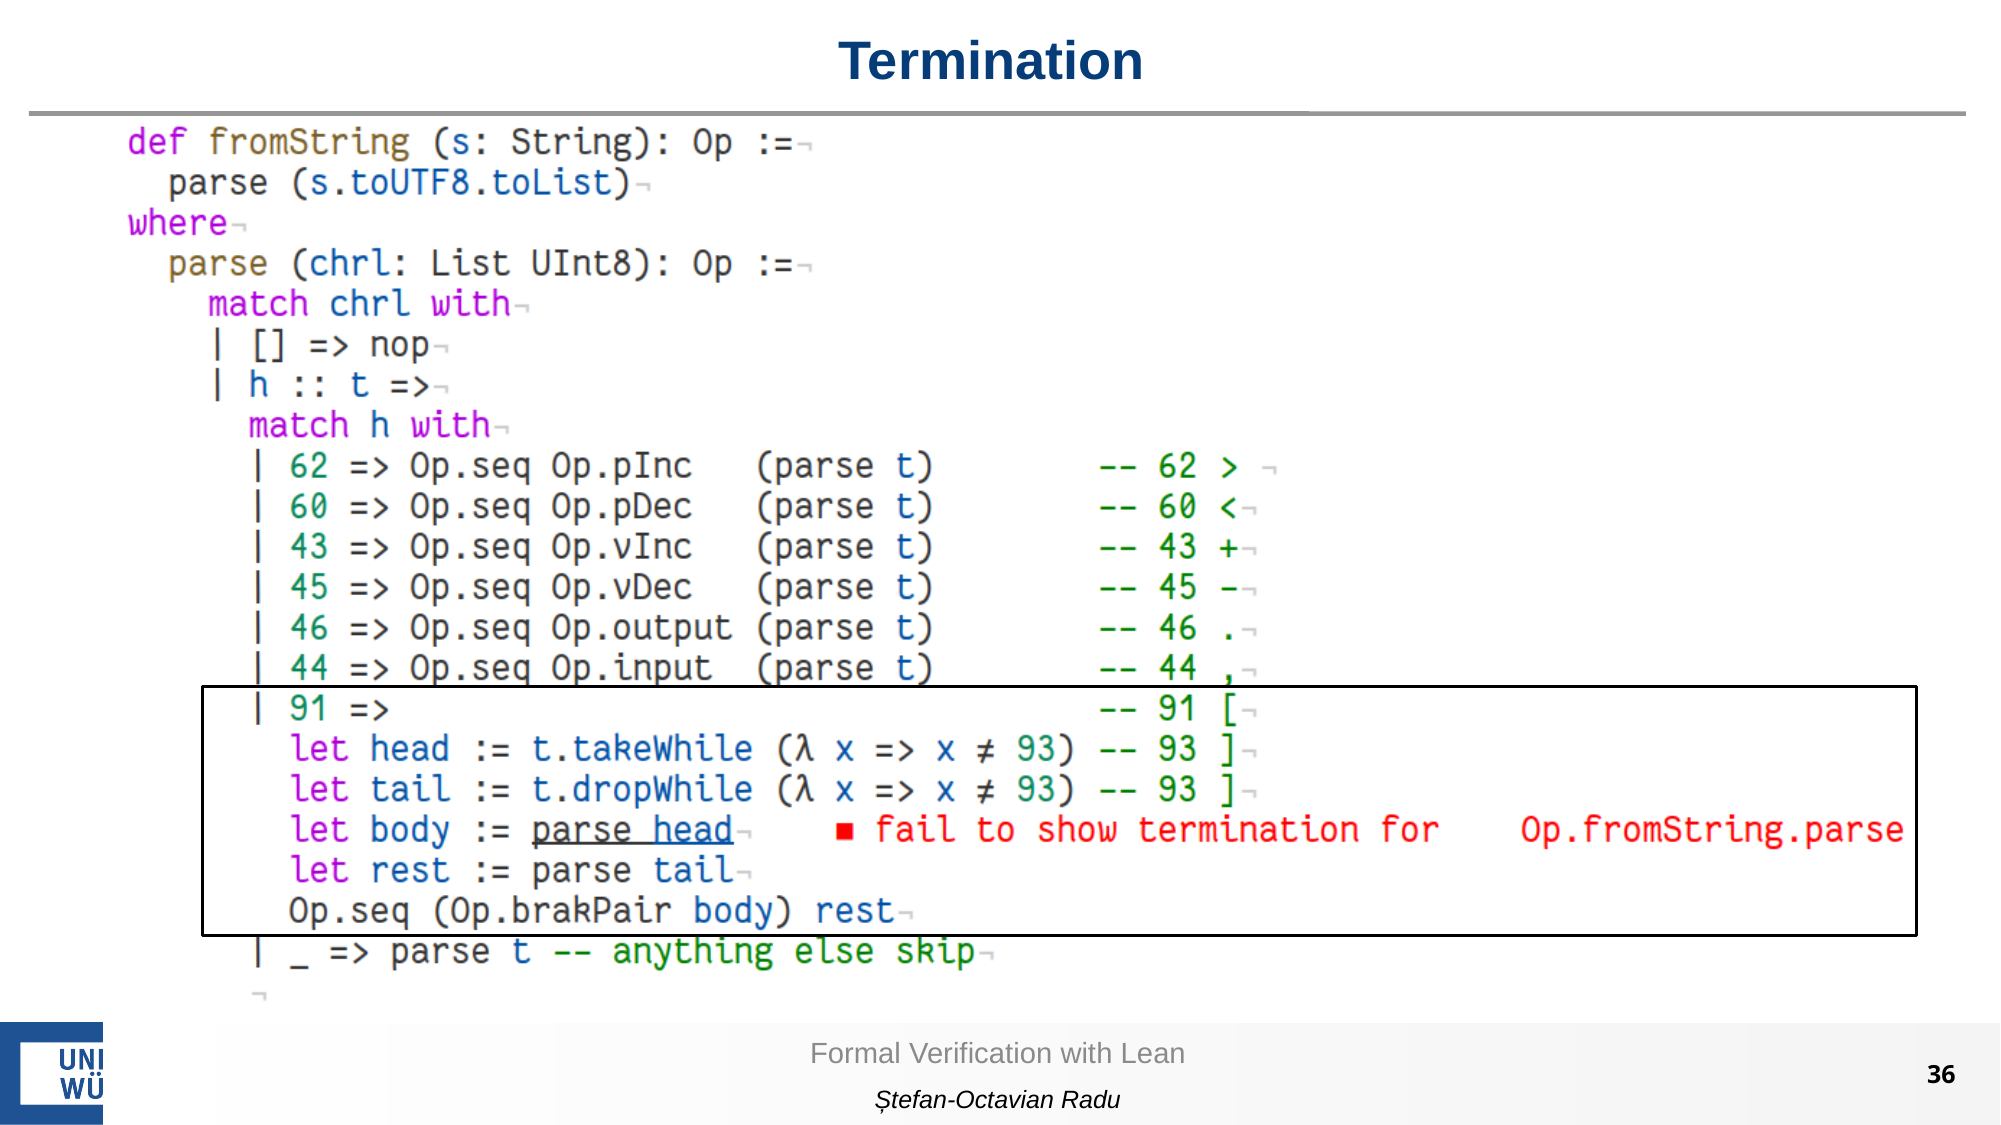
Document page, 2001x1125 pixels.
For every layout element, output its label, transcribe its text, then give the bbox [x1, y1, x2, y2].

picture [118, 124, 1906, 1001]
picture [0, 1022, 103, 1125]
title Termination [118, 4, 1867, 111]
picture [204, 688, 1906, 934]
